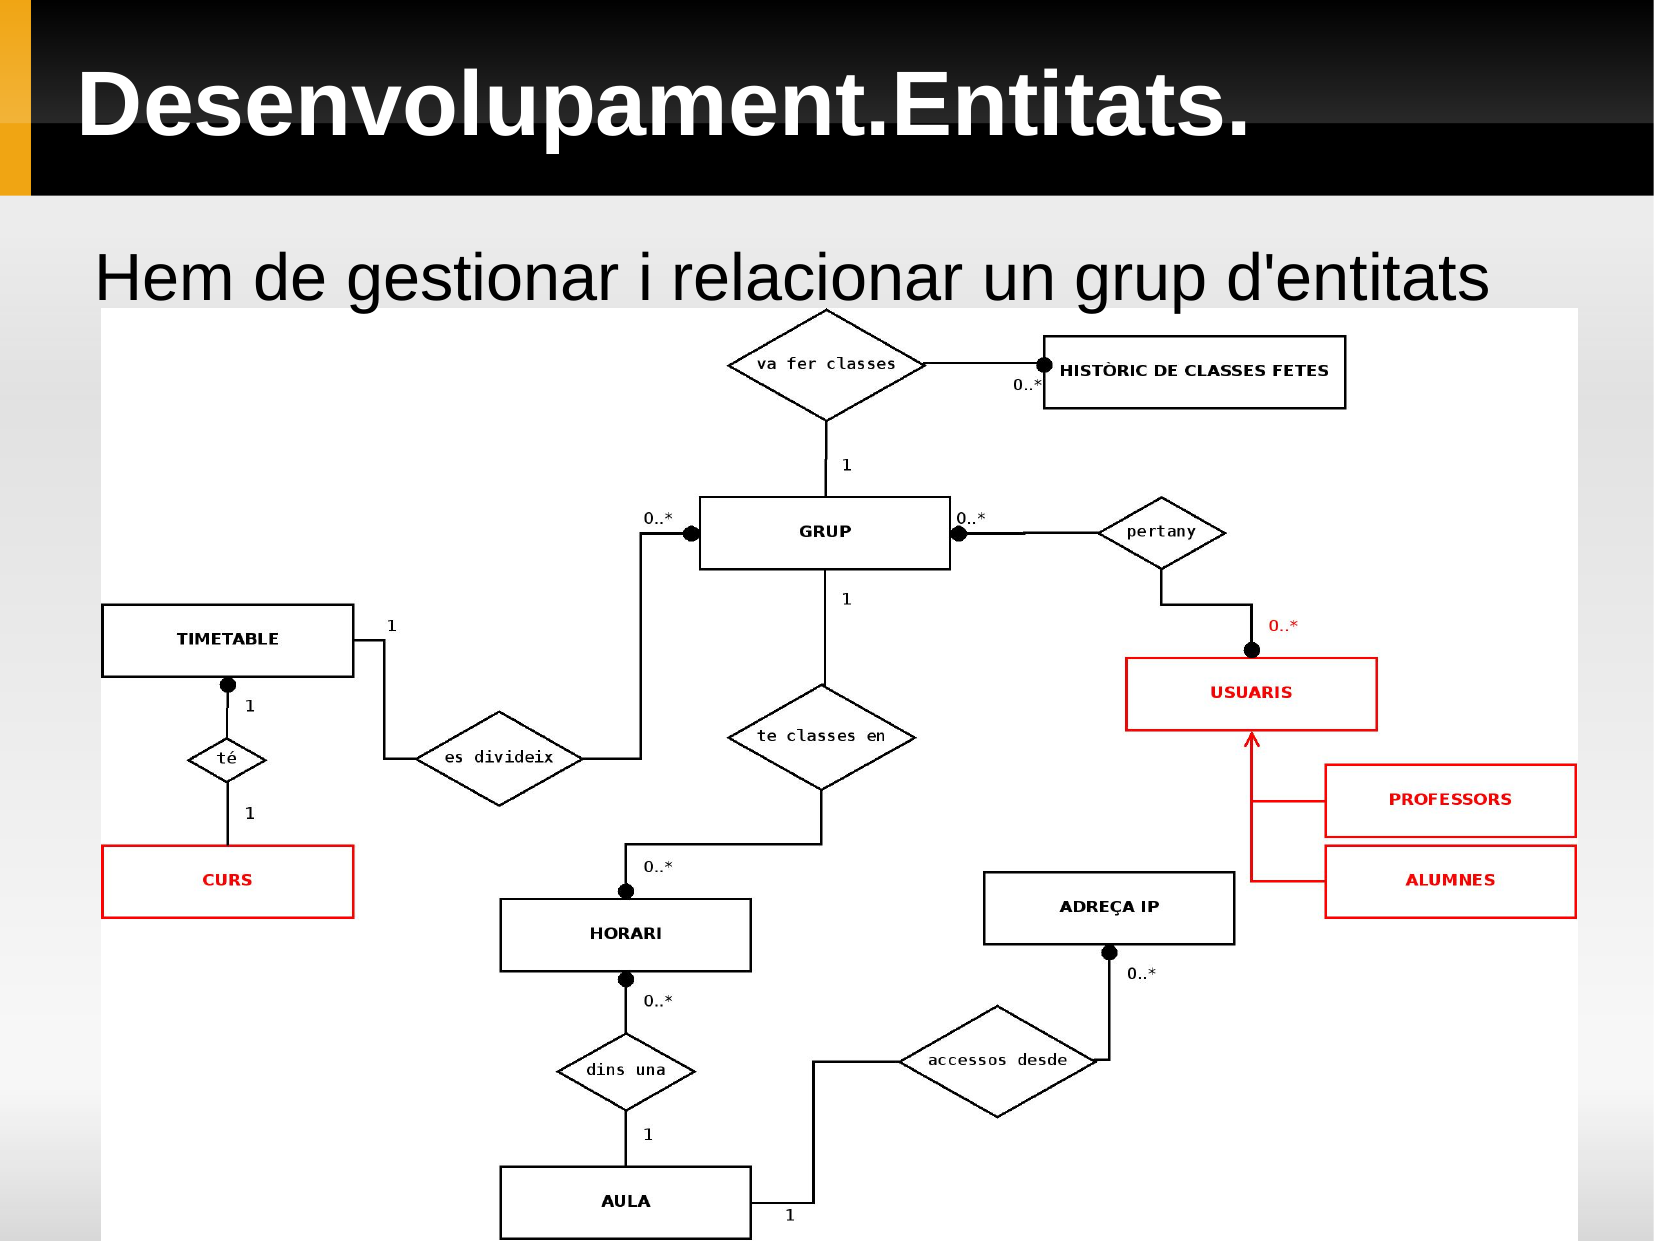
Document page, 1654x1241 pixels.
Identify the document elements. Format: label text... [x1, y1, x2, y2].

title Desenvolupament.Entitats. [76, 0, 1565, 208]
picture [0, 0, 1654, 1241]
list Hem de gestionar i relacionar un grup d'entitats [76, 240, 1565, 473]
